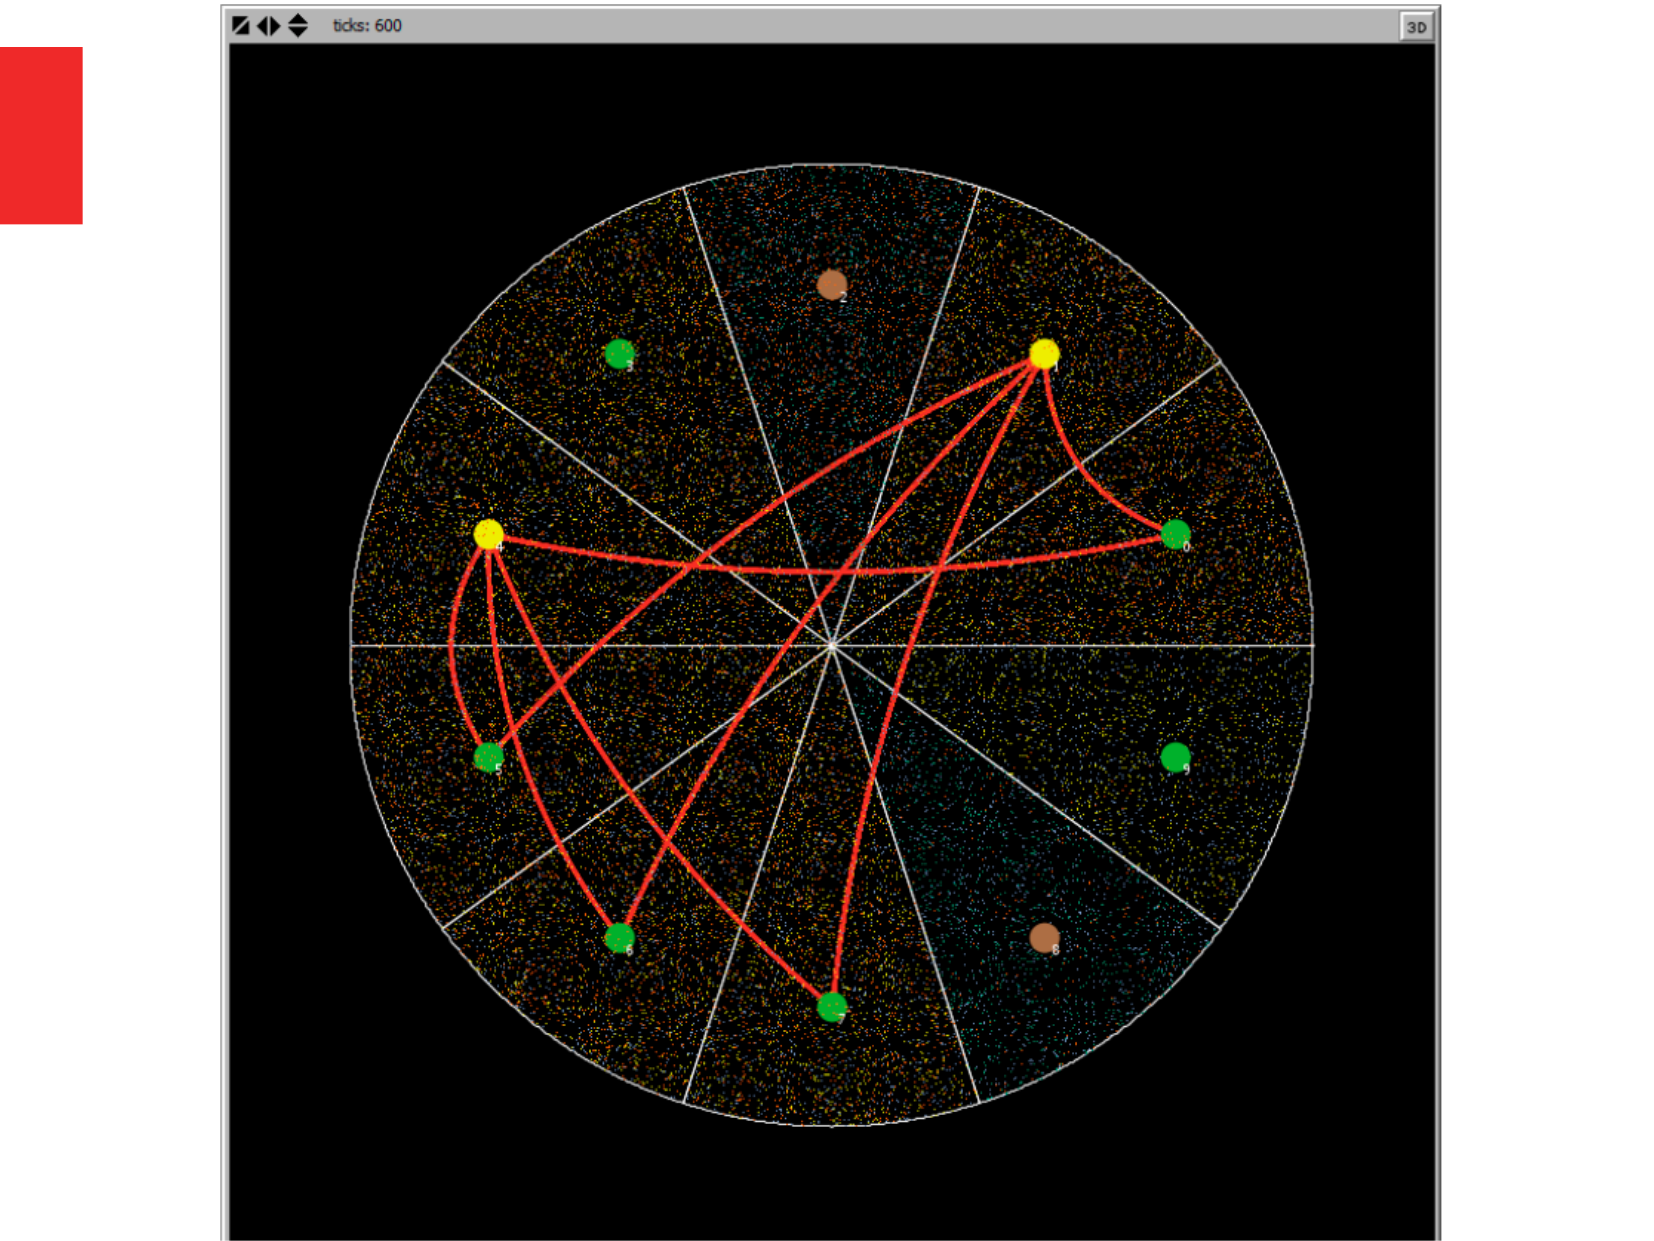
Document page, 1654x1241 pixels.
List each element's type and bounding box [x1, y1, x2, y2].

picture [219, 3, 1449, 1241]
